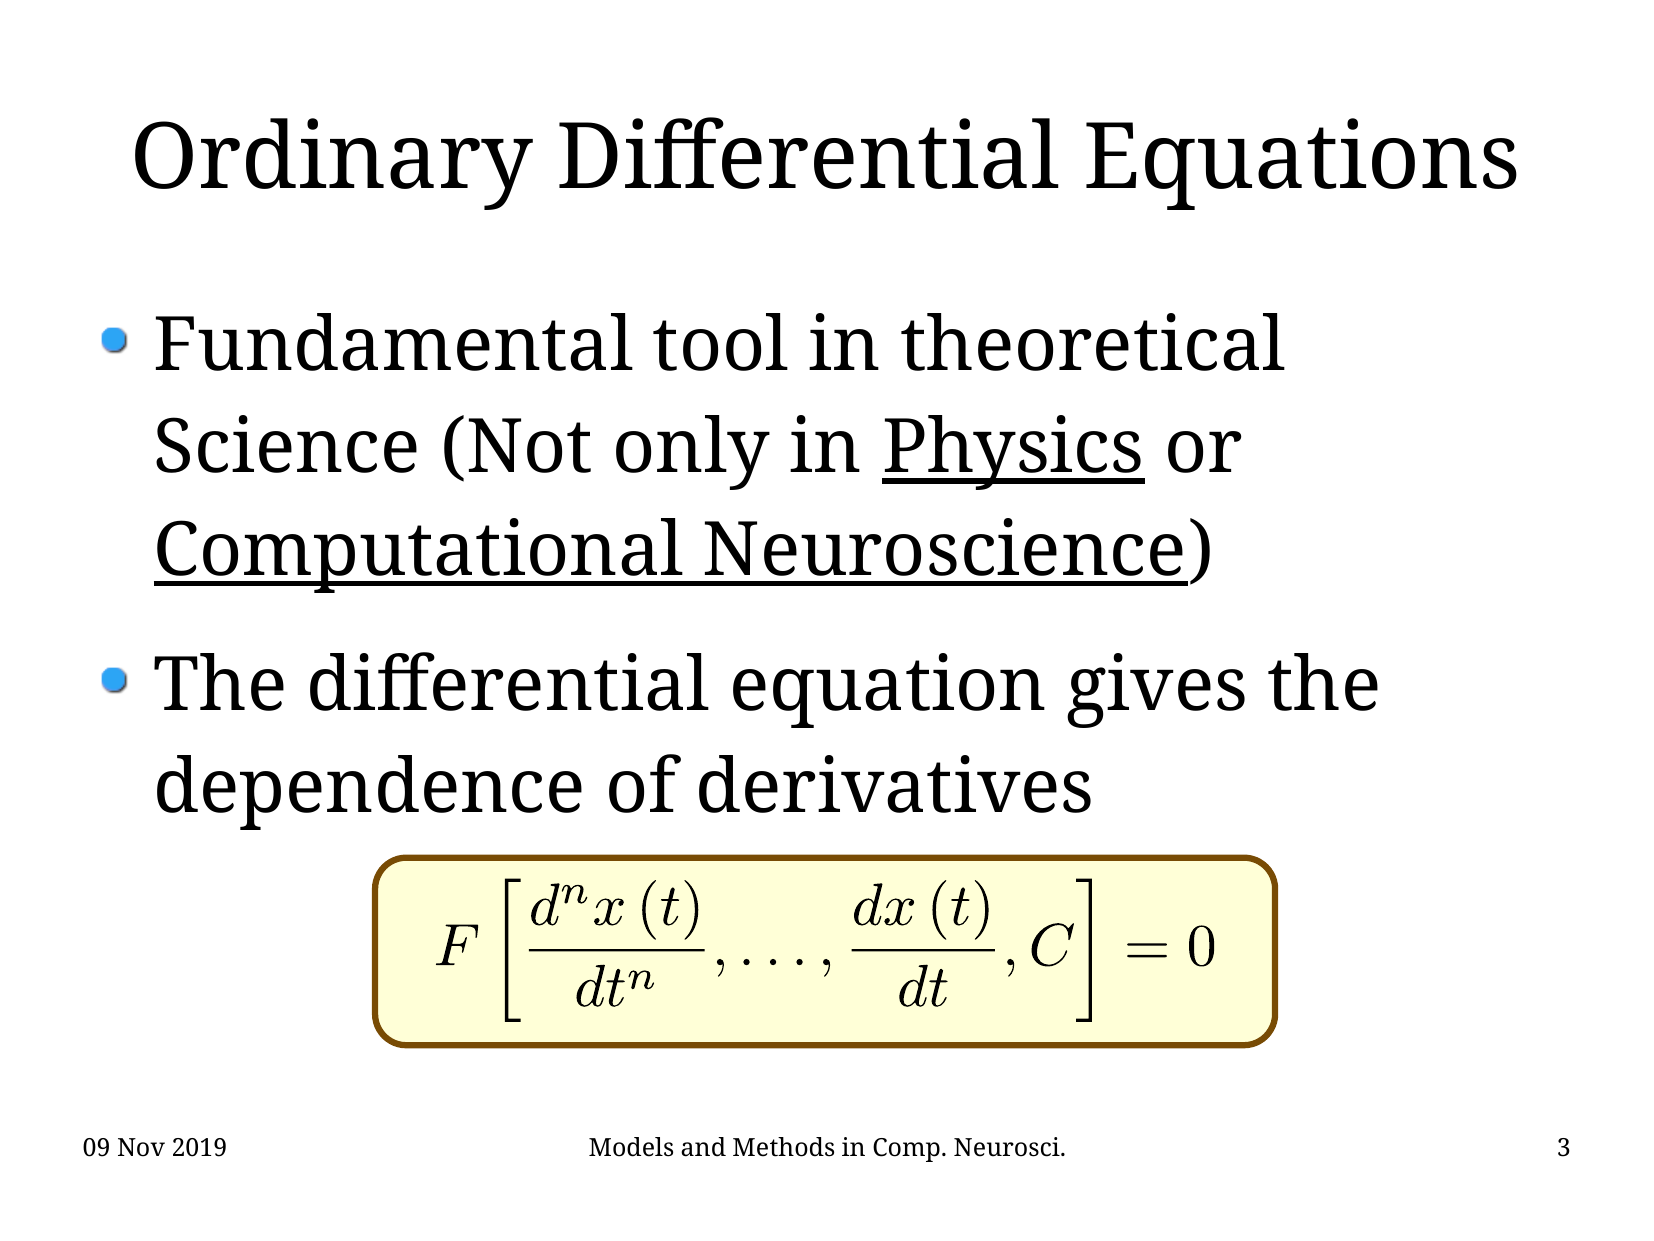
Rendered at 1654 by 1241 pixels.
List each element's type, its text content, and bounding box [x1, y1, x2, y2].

list Fundamental tool in theoretical Science (Not only in Physics or Computational Neuroscience) The differential equation gives the dependence of derivatives [82, 290, 1571, 1010]
text_box [375, 857, 1276, 1046]
picture [433, 878, 1217, 1022]
title Ordinary Differential Equations [82, 49, 1571, 257]
